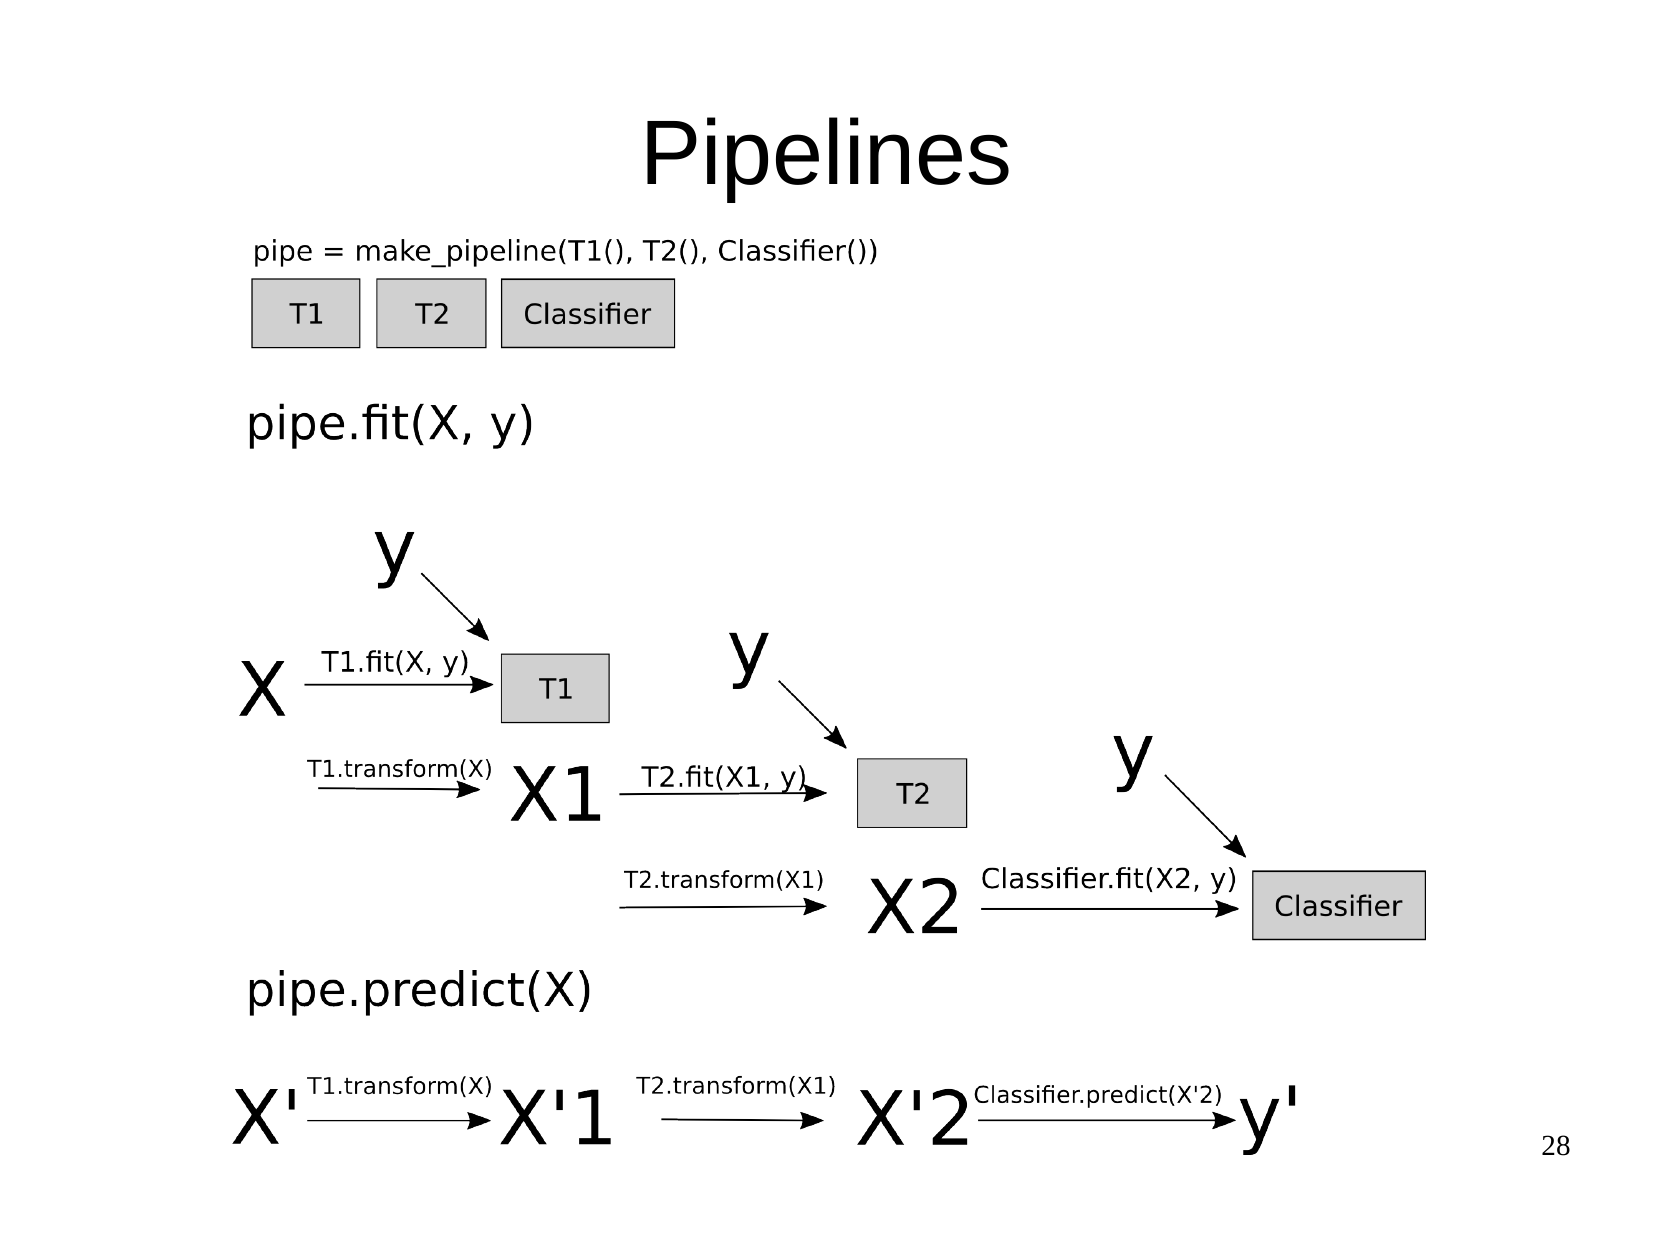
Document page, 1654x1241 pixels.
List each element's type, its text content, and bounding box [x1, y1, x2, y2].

picture [232, 239, 1426, 1156]
title Pipelines [82, 49, 1571, 257]
